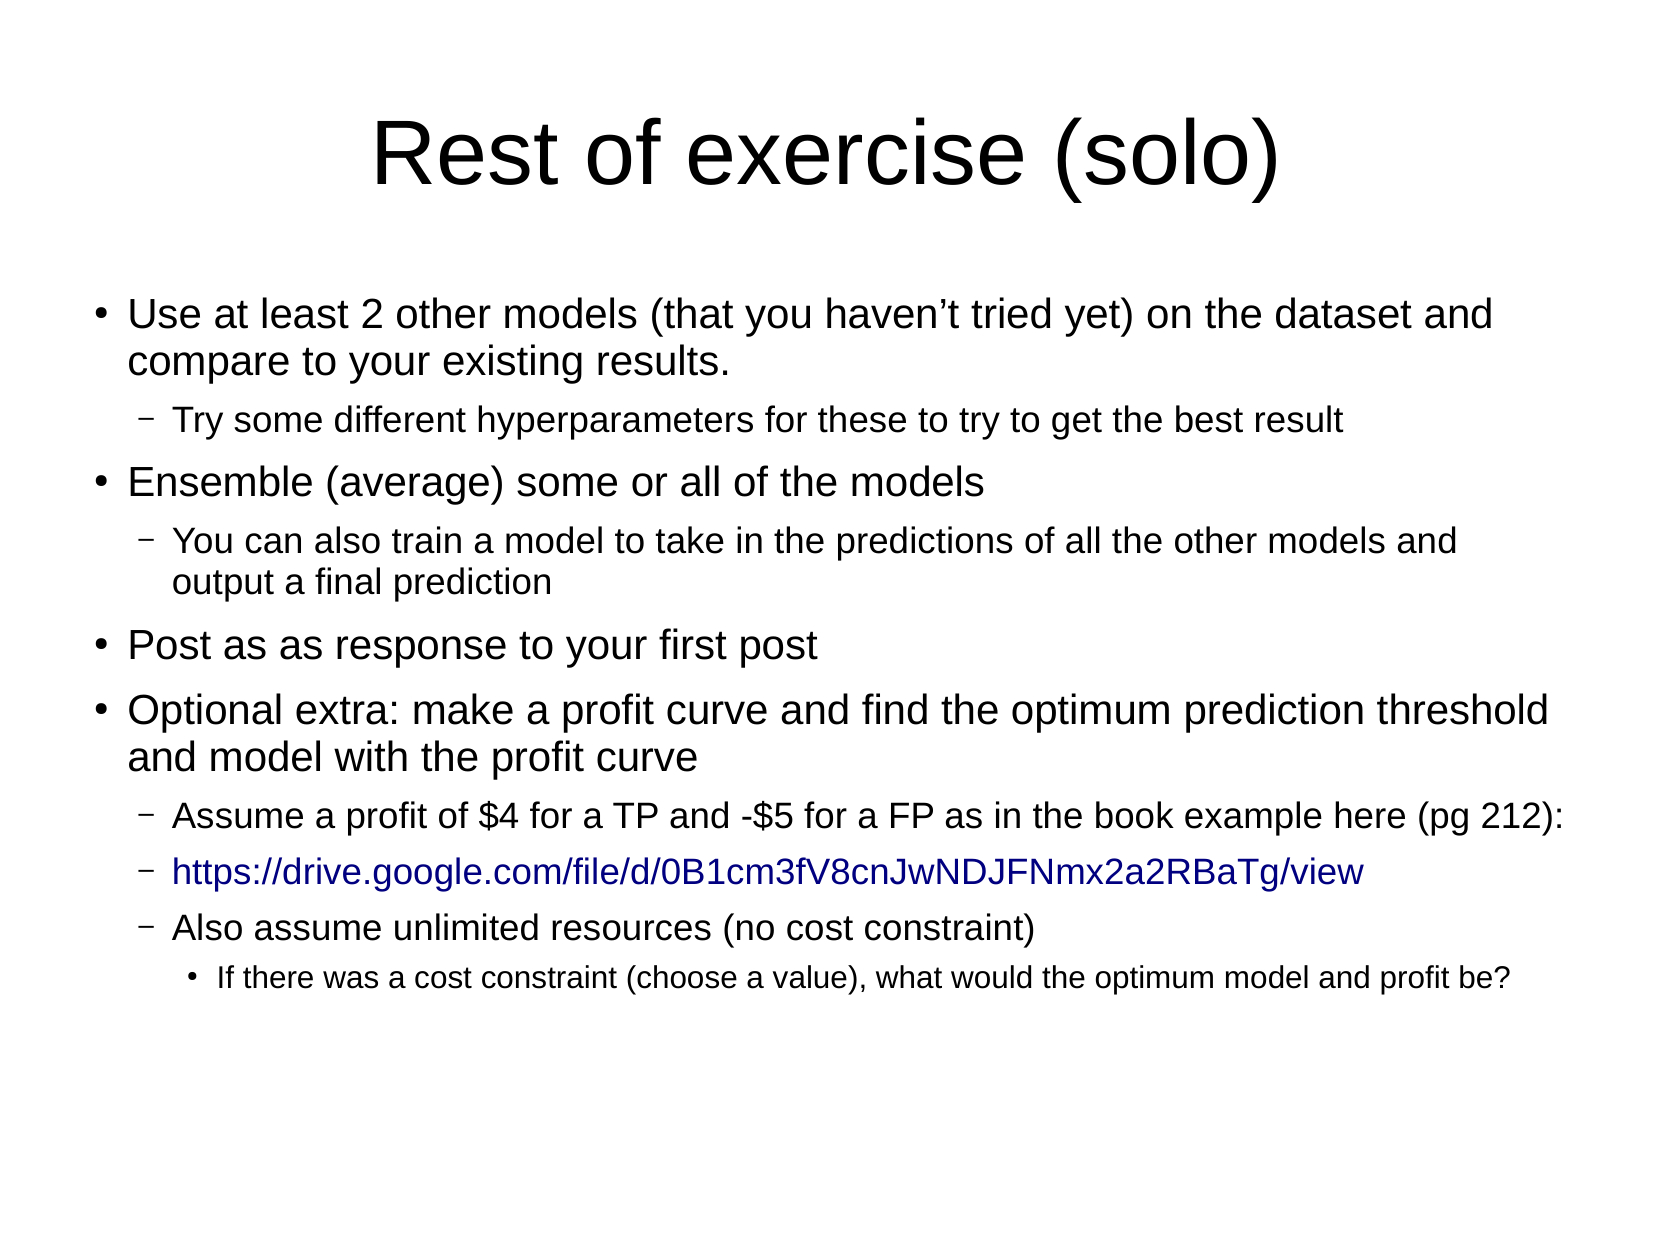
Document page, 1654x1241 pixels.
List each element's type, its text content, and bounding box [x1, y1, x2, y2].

list Use at least 2 other models (that you haven’t tried yet) on the dataset and compare to your existing results. Try some different hyperparameters for these to try to get the best result Ensemble (average) some or all of the models You can also train a model to take in the predictions of all the other models and output a final prediction Post as as response to your first post Optional extra: make a profit curve and find the optimum prediction threshold and model with the profit curve Assume a profit of $4 for a TP and -$5 for a FP as in the book example here (pg 212): https://drive.google.com/file/d/0B1cm3fV8cnJwNDJFNmx2a2RBaTg/view Also assume unlimited resources (no cost constraint) If there was a cost constraint (choose a value), what would the optimum model and profit be? [82, 290, 1571, 1010]
title Rest of exercise (solo) [82, 49, 1571, 257]
